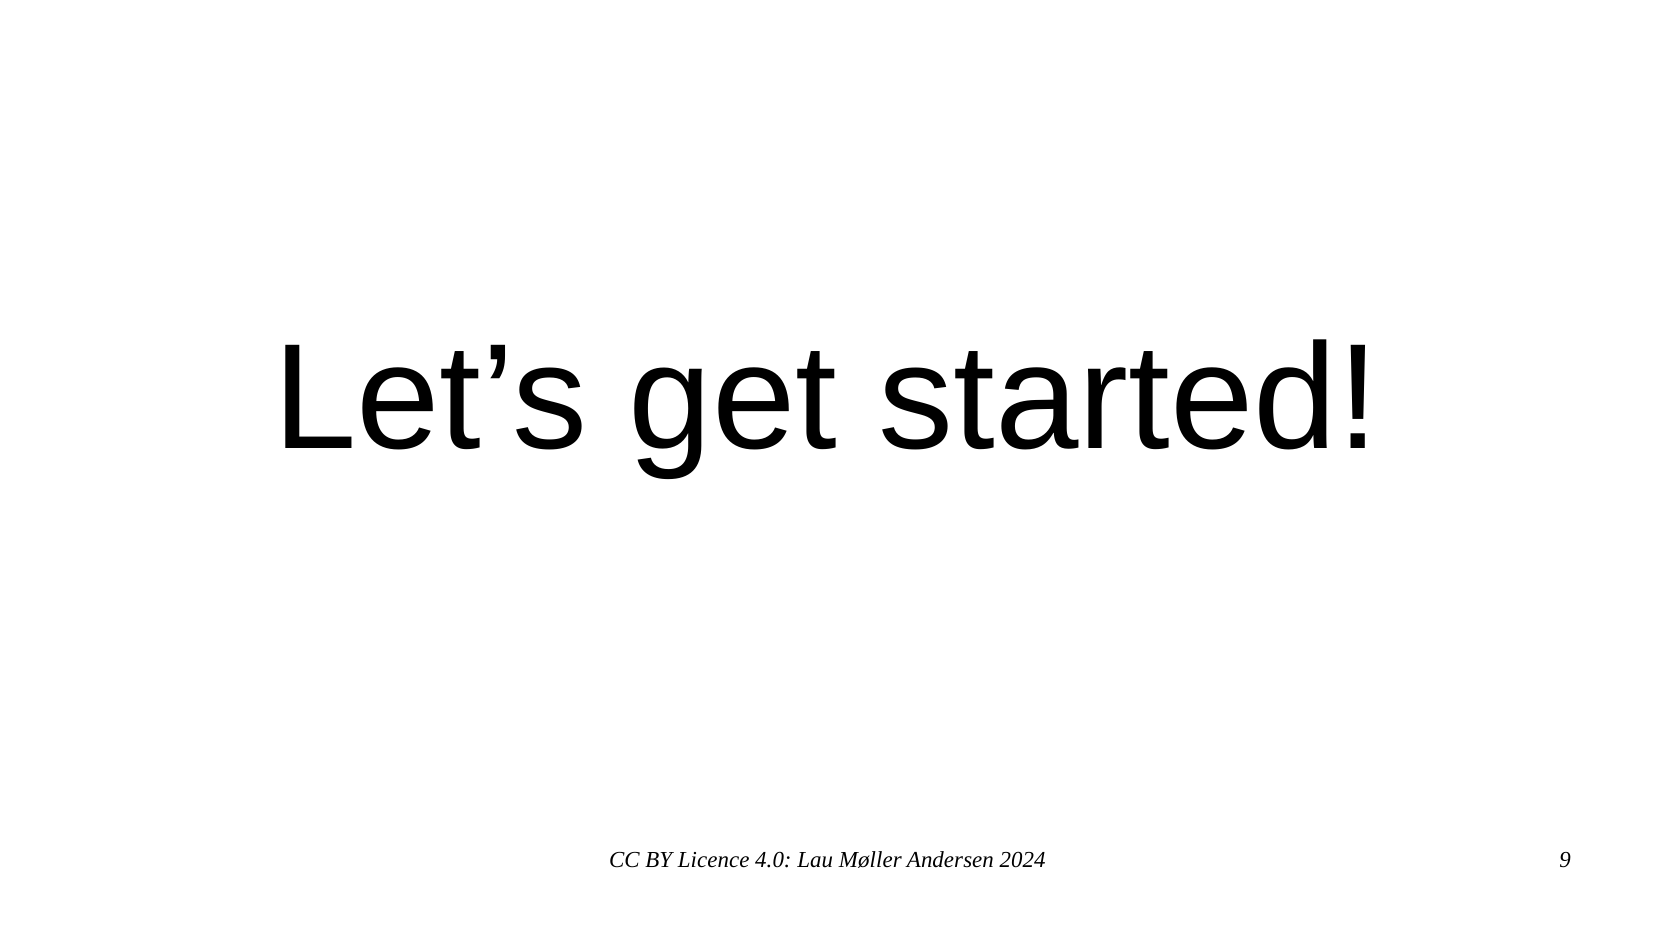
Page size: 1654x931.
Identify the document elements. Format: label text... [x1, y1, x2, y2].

text_box Let’s get started! [82, 37, 1571, 757]
